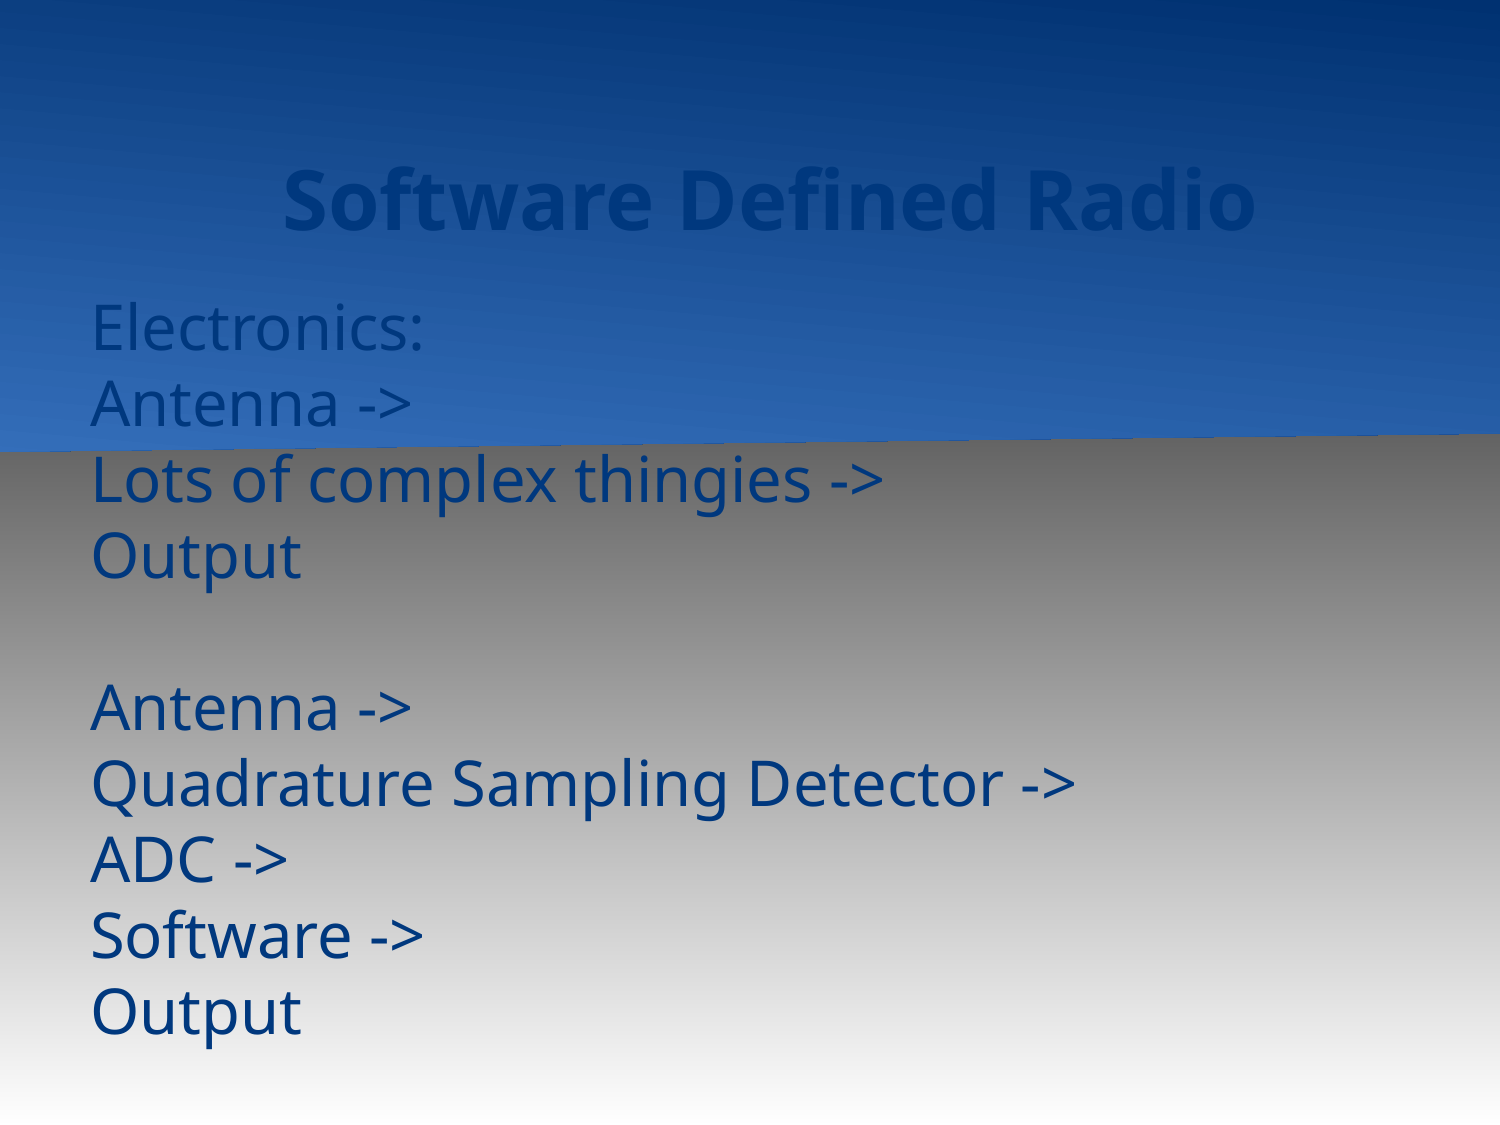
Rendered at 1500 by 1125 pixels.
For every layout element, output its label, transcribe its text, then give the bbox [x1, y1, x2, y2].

title Software Defined Radio [75, 45, 1425, 263]
list Electronics: Antenna -> Lots of complex thingies -> Output Antenna -> Quadrature Sampling Detector -> ADC -> Software -> Output [75, 272, 1425, 1067]
